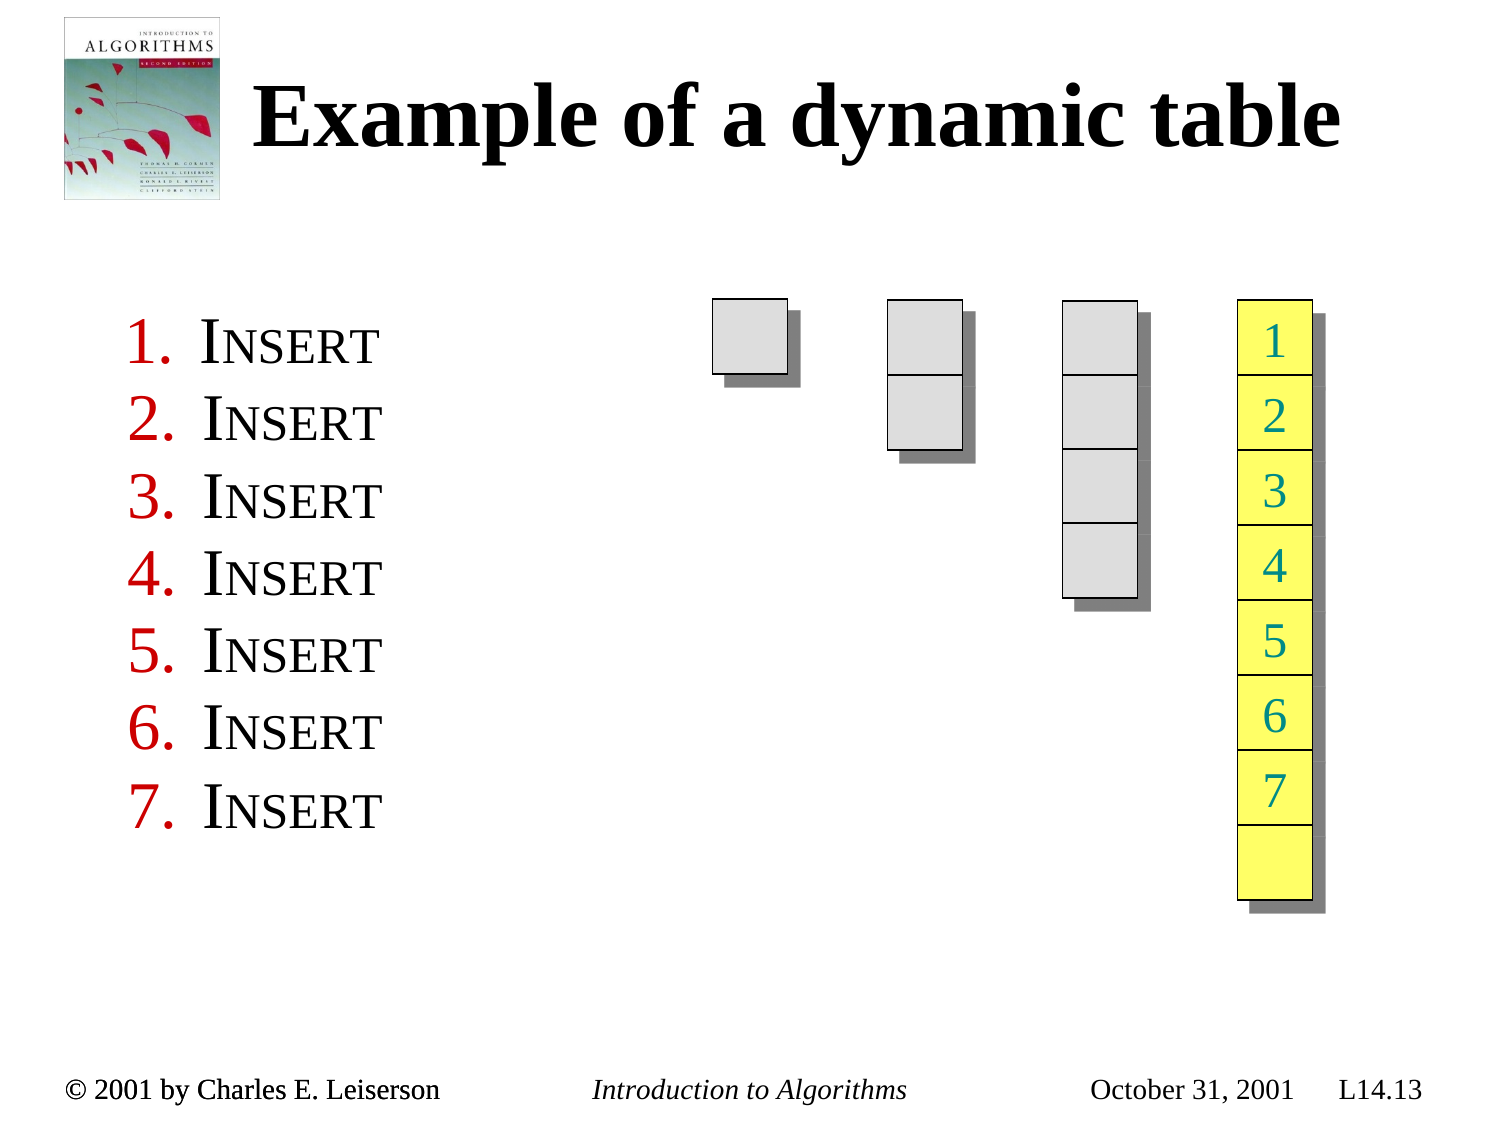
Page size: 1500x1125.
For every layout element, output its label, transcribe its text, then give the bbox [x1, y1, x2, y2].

text_box 2 [1237, 376, 1313, 451]
text_box INSERT [112, 521, 398, 598]
text_box INSERT [112, 598, 398, 694]
title Example of a dynamic table [237, 24, 1475, 213]
text_box INSERT [112, 443, 398, 521]
text_box 6 [1237, 676, 1313, 750]
text_box 1 [1237, 299, 1313, 376]
text_box INSERT [112, 694, 398, 754]
text_box INSERT [112, 754, 398, 850]
text_box 5 [1237, 601, 1313, 676]
text_box 7 [1237, 750, 1313, 826]
text_box [887, 299, 963, 451]
text_box 3 [1237, 451, 1313, 526]
text_box [1237, 826, 1313, 901]
text_box October 31, 2001 L14.<number> [982, 1062, 1438, 1113]
text_box INSERT [109, 289, 395, 385]
picture [64, 17, 220, 200]
text_box Introduction to Algorithms [577, 1062, 923, 1113]
text_box [712, 298, 788, 374]
text_box 4 [1237, 526, 1313, 601]
text_box INSERT [112, 366, 398, 443]
text_box [1062, 301, 1138, 598]
